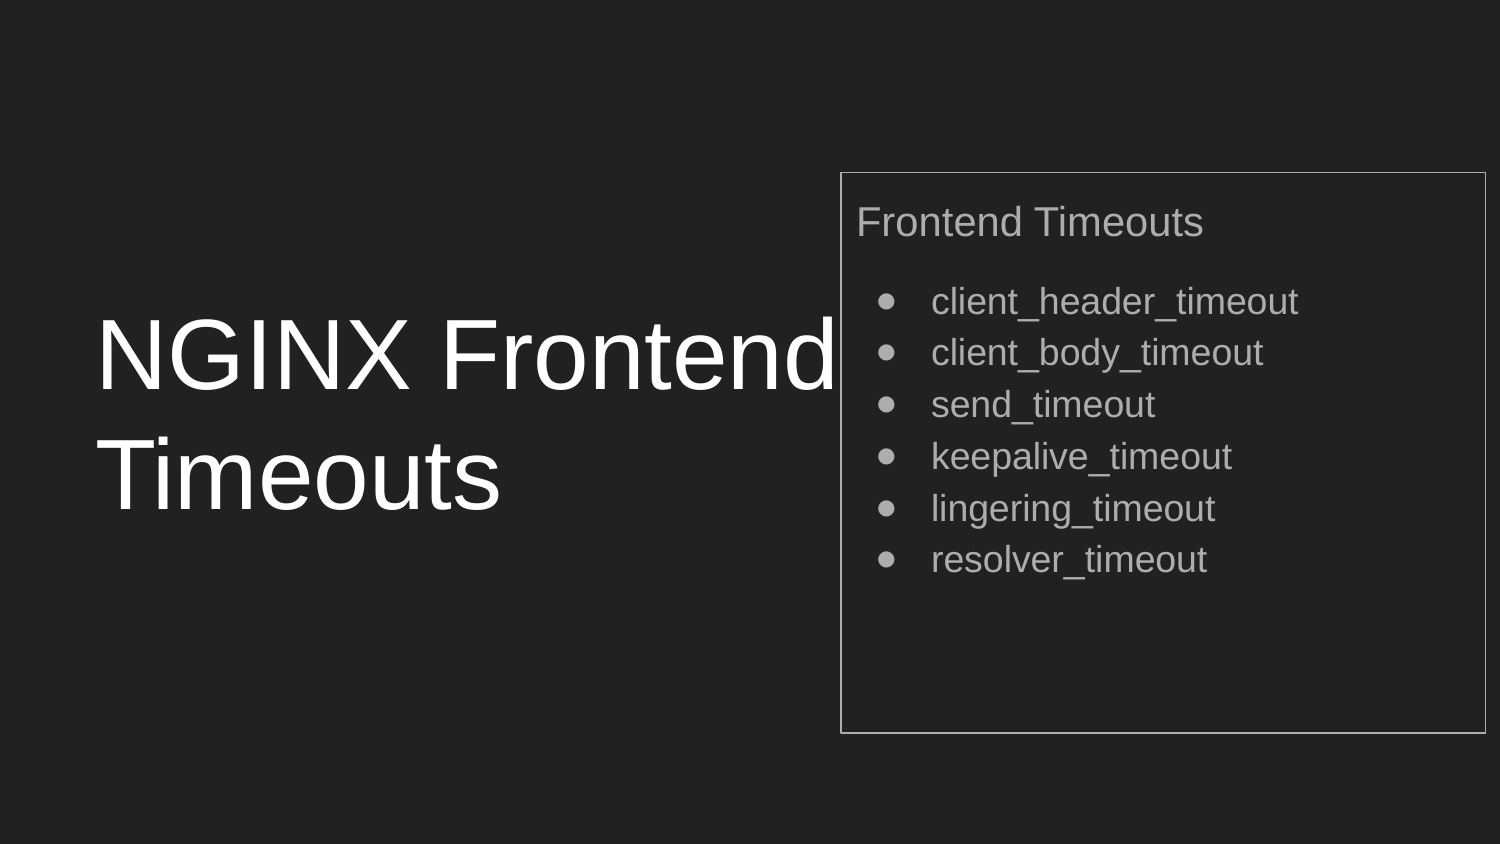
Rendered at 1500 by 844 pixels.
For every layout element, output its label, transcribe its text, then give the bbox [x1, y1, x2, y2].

title NGINX Frontend Timeouts [80, 73, 1125, 745]
list Frontend Timeouts client_header_timeout client_body_timeout send_timeout keepalive_timeout lingering_timeout resolver_timeout [841, 172, 1486, 733]
